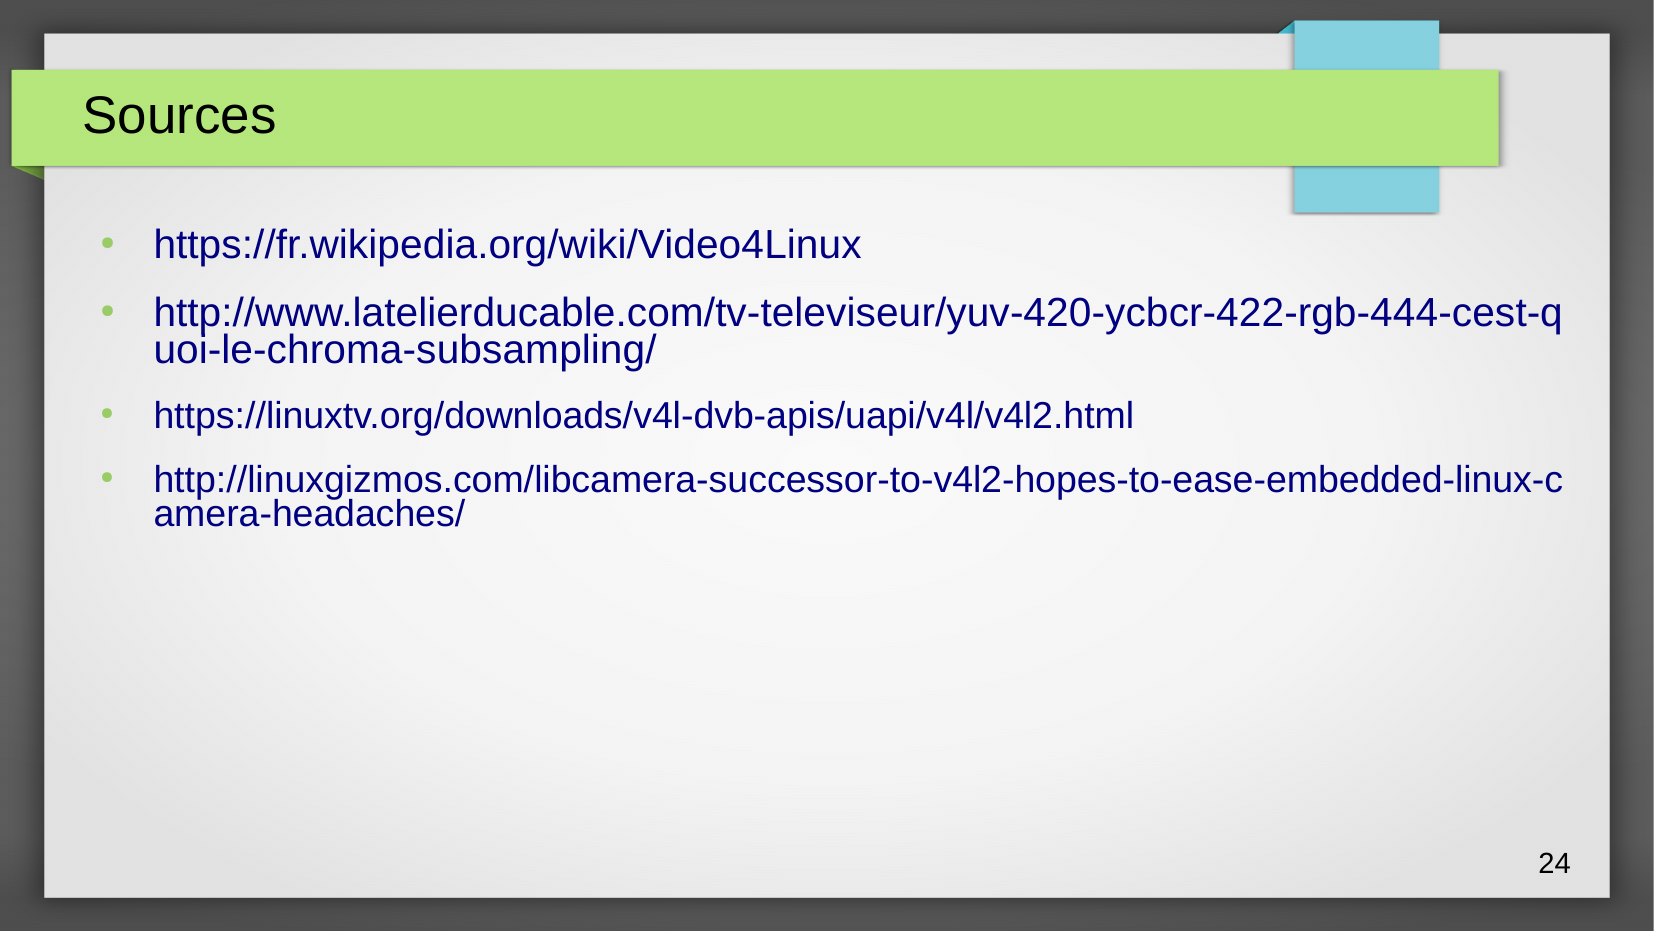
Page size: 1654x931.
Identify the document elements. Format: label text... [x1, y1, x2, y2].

title Sources [82, 70, 1264, 160]
picture [0, 0, 1654, 931]
list https://fr.wikipedia.org/wiki/Video4Linux http://www.latelierducable.com/tv-televiseur/yuv-420-ycbcr-422-rgb-444-cest-quoi-le-chroma-subsampling/ https://linuxtv.org/downloads/v4l-dvb-apis/uapi/v4l/v4l2.html http://linuxgizmos.com/libcamera-successor-to-v4l2-hopes-to-ease-embedded-linux-camera-headaches/ [82, 221, 1571, 761]
